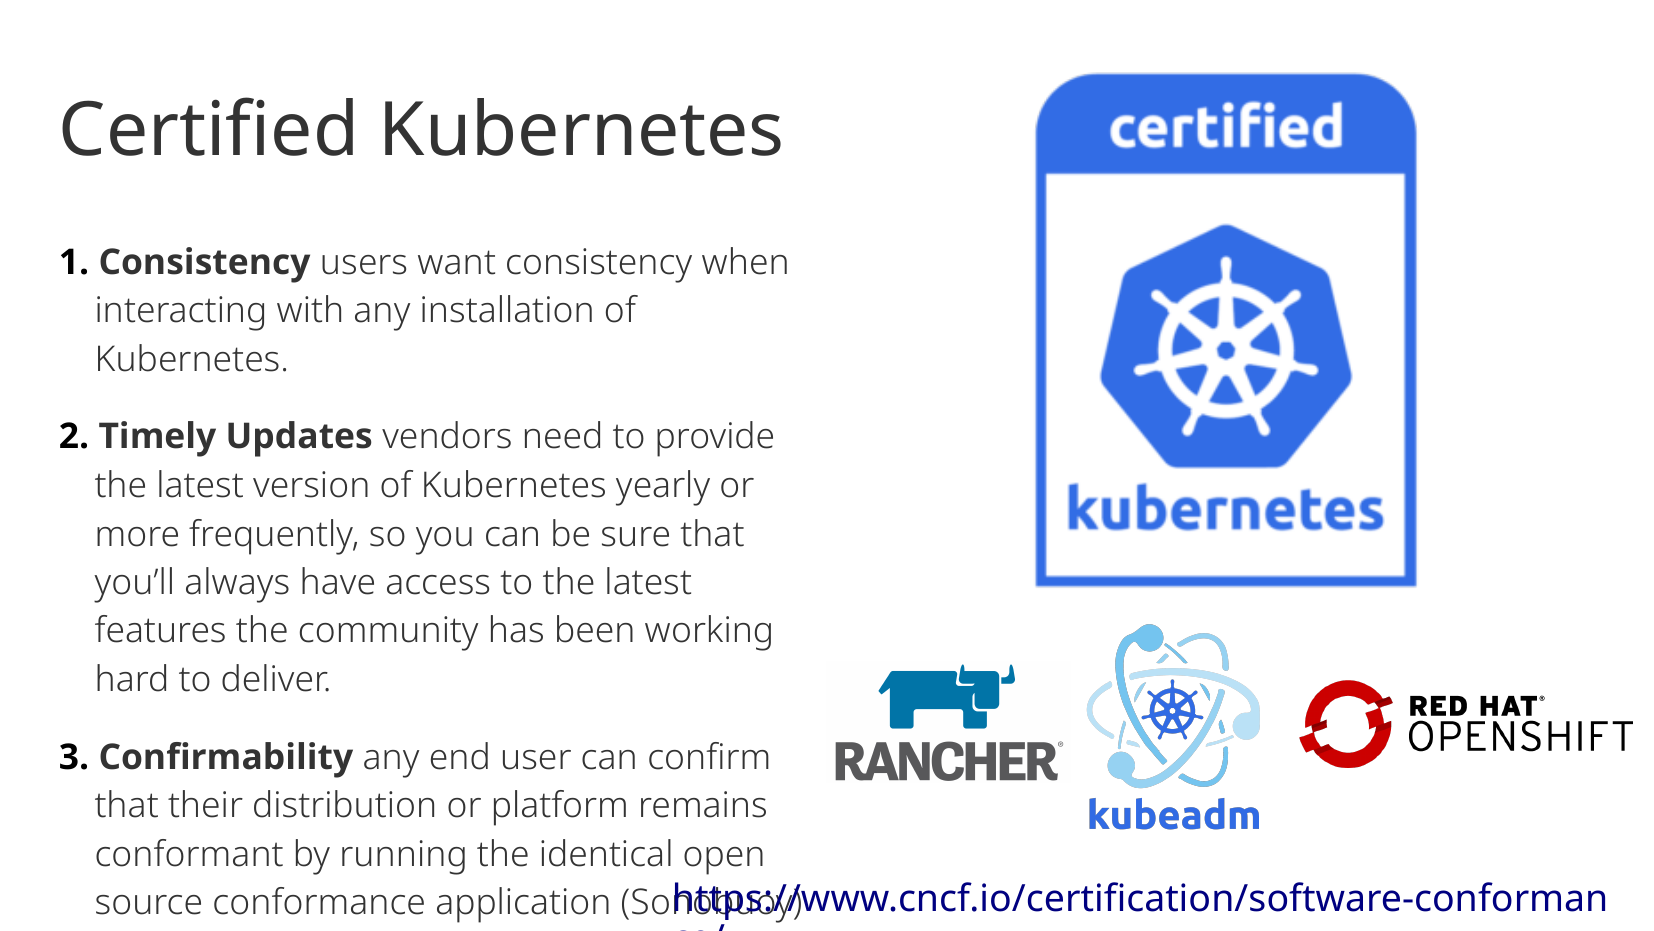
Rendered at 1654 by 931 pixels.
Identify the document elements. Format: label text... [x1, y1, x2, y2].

text_box https://www.cncf.io/certification/software-conformance/ [665, 871, 1630, 931]
picture [826, 661, 1071, 783]
list Consistency users want consistency when interacting with any installation of Kubernetes. Timely Updates vendors need to provide the latest version of Kubernetes yearly or more frequently, so you can be sure that you’ll always have access to the latest features the community has been working hard to deliver. Confirmability any end user can confirm that their distribution or platform remains conformant by running the identical open source conformance application (Sonobuoy) that was used to certify. [59, 236, 809, 768]
picture [1080, 621, 1267, 834]
title Certified Kubernetes [59, 59, 1595, 178]
picture [1029, 64, 1424, 597]
picture [1299, 680, 1633, 768]
